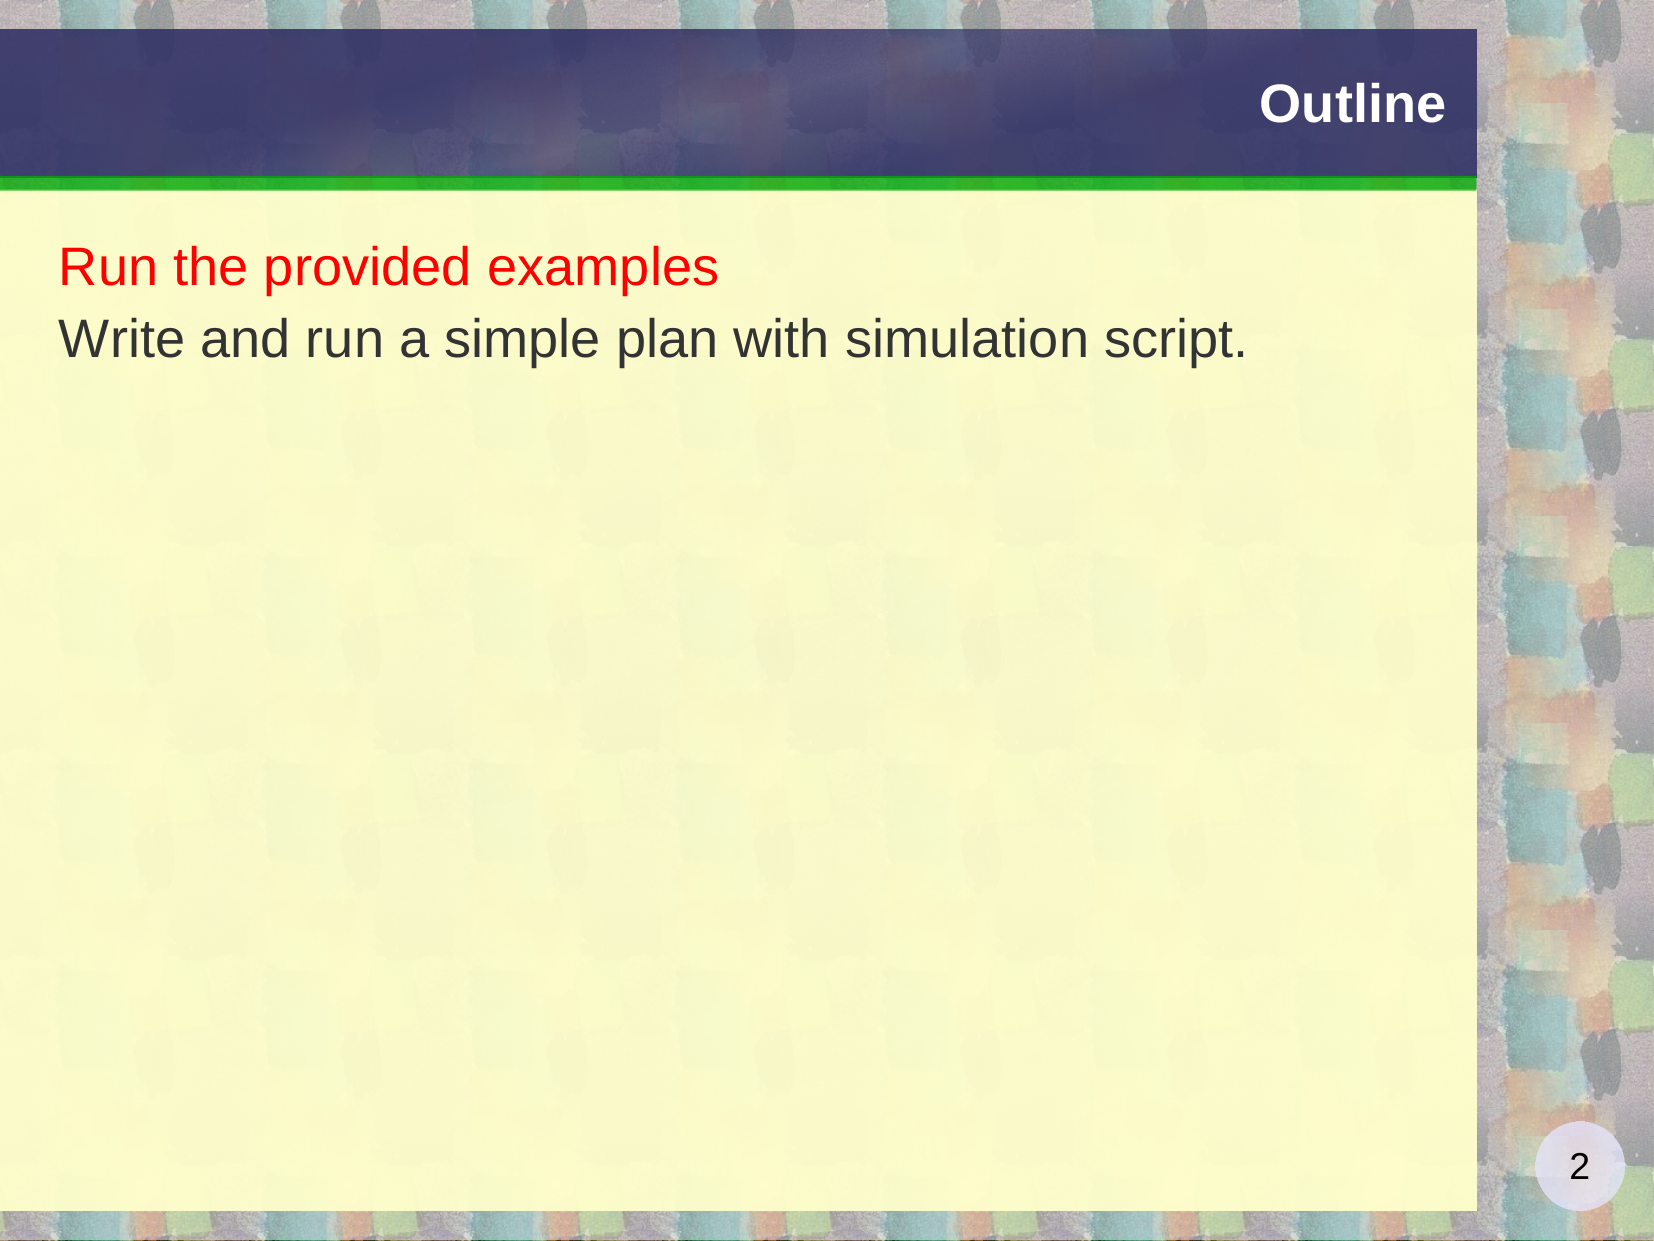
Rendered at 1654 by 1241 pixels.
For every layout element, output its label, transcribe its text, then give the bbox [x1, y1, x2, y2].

list Run the provided examples Write and run a simple plan with simulation script. [59, 236, 1418, 1182]
title Outline [29, 59, 1447, 148]
